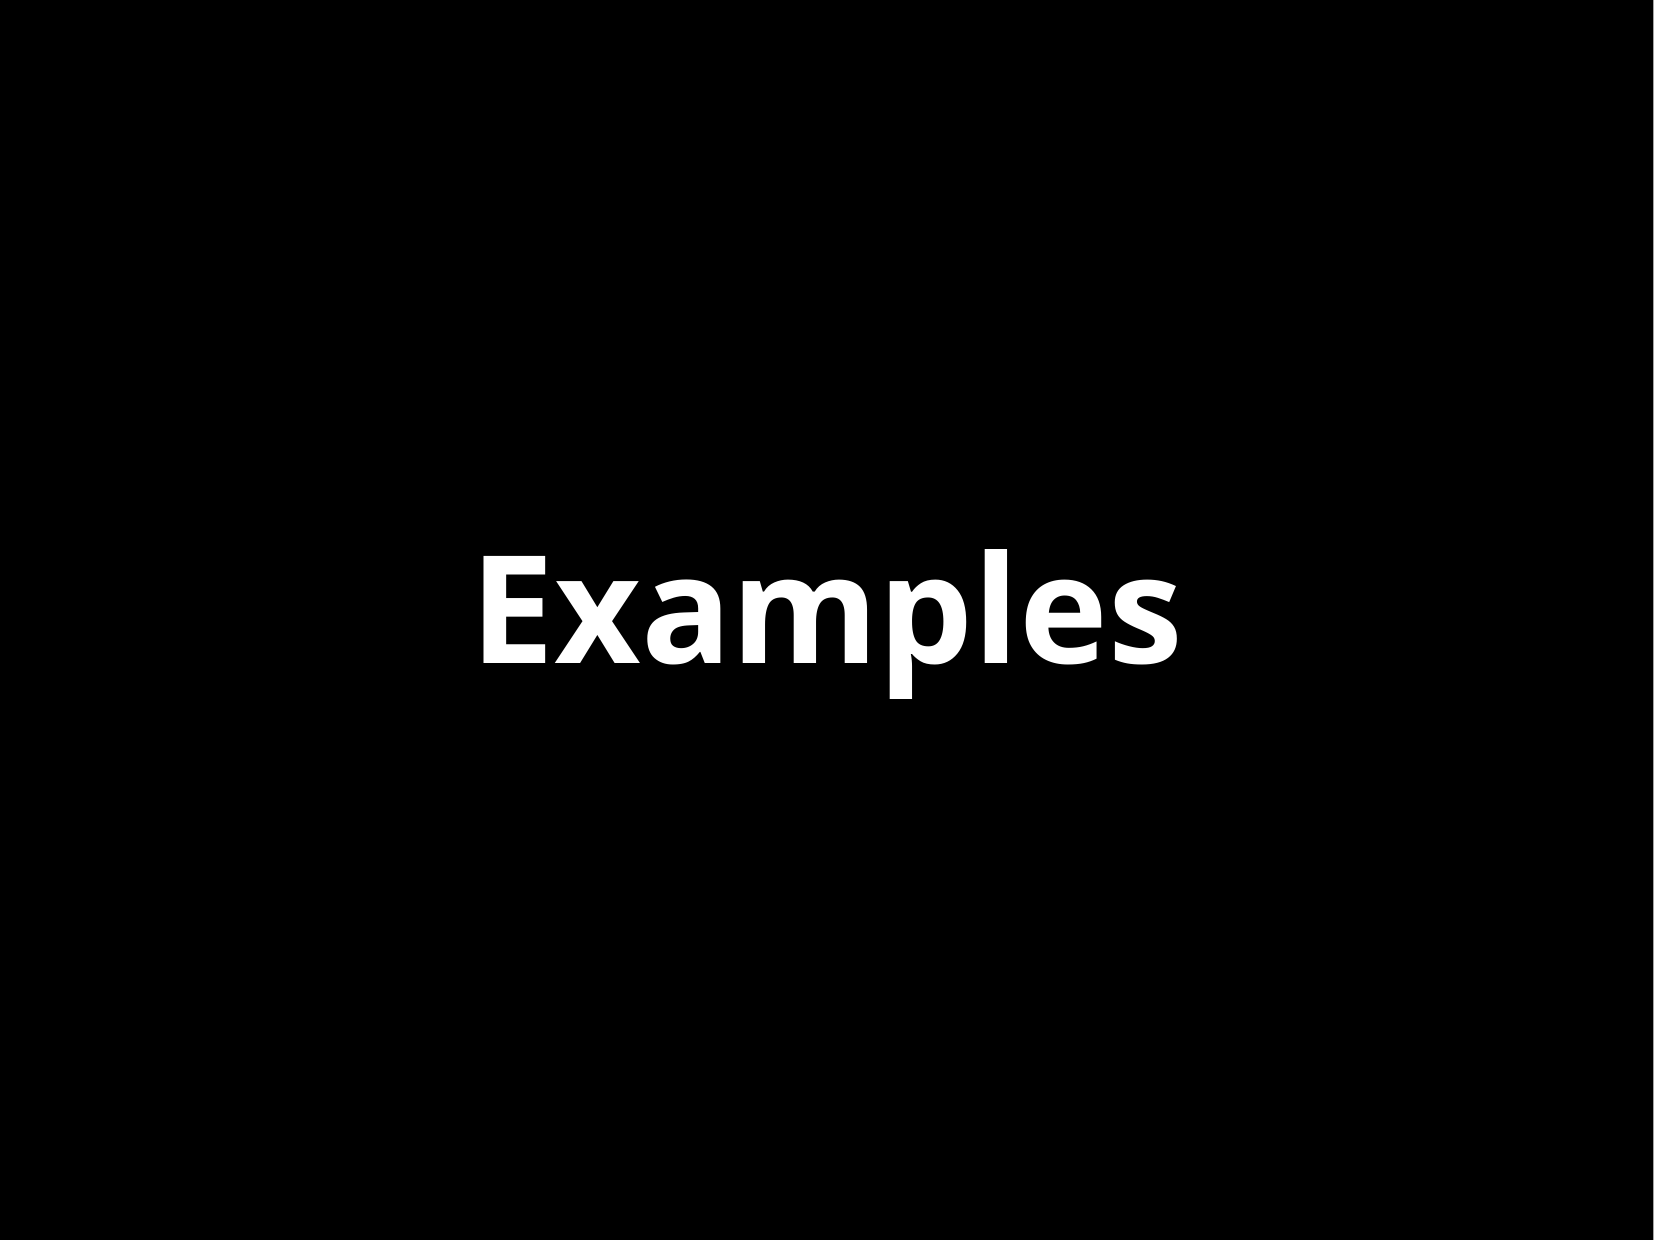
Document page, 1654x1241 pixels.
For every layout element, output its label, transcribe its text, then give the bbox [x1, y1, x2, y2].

title Examples [82, 66, 1571, 1145]
